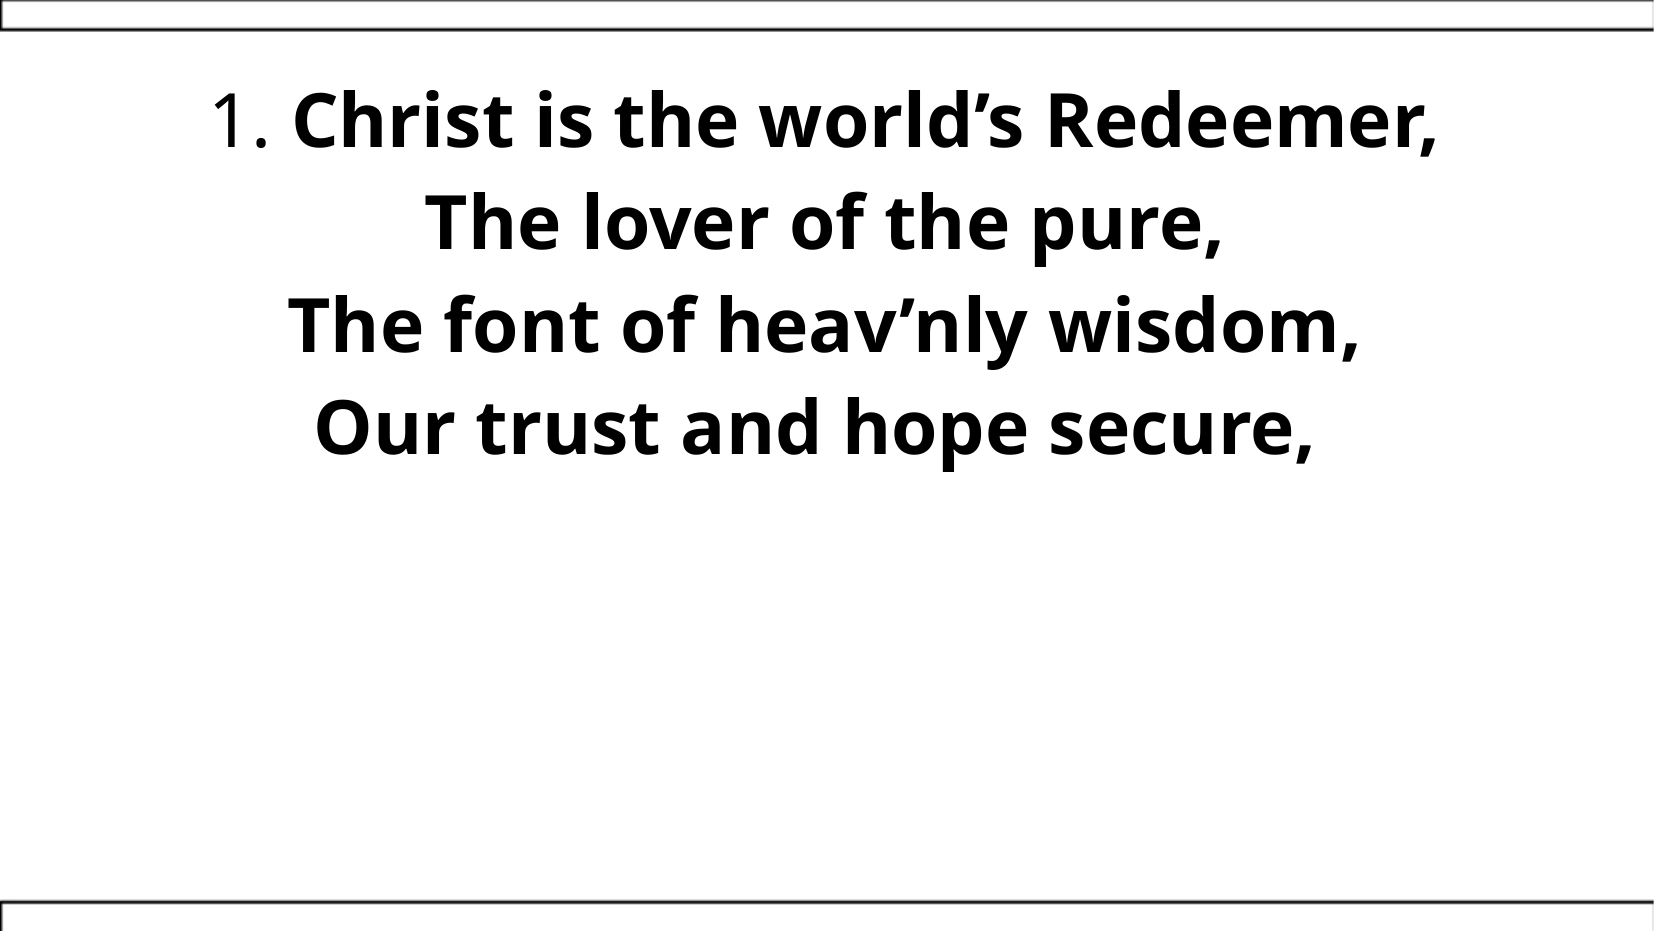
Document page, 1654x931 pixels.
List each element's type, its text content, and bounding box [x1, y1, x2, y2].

picture [0, 0, 1654, 931]
text_box 1. Christ is the world’s Redeemer, The lover of the pure, The font of heav’nly wisdom, Our trust and hope secure, [60, 60, 1591, 475]
